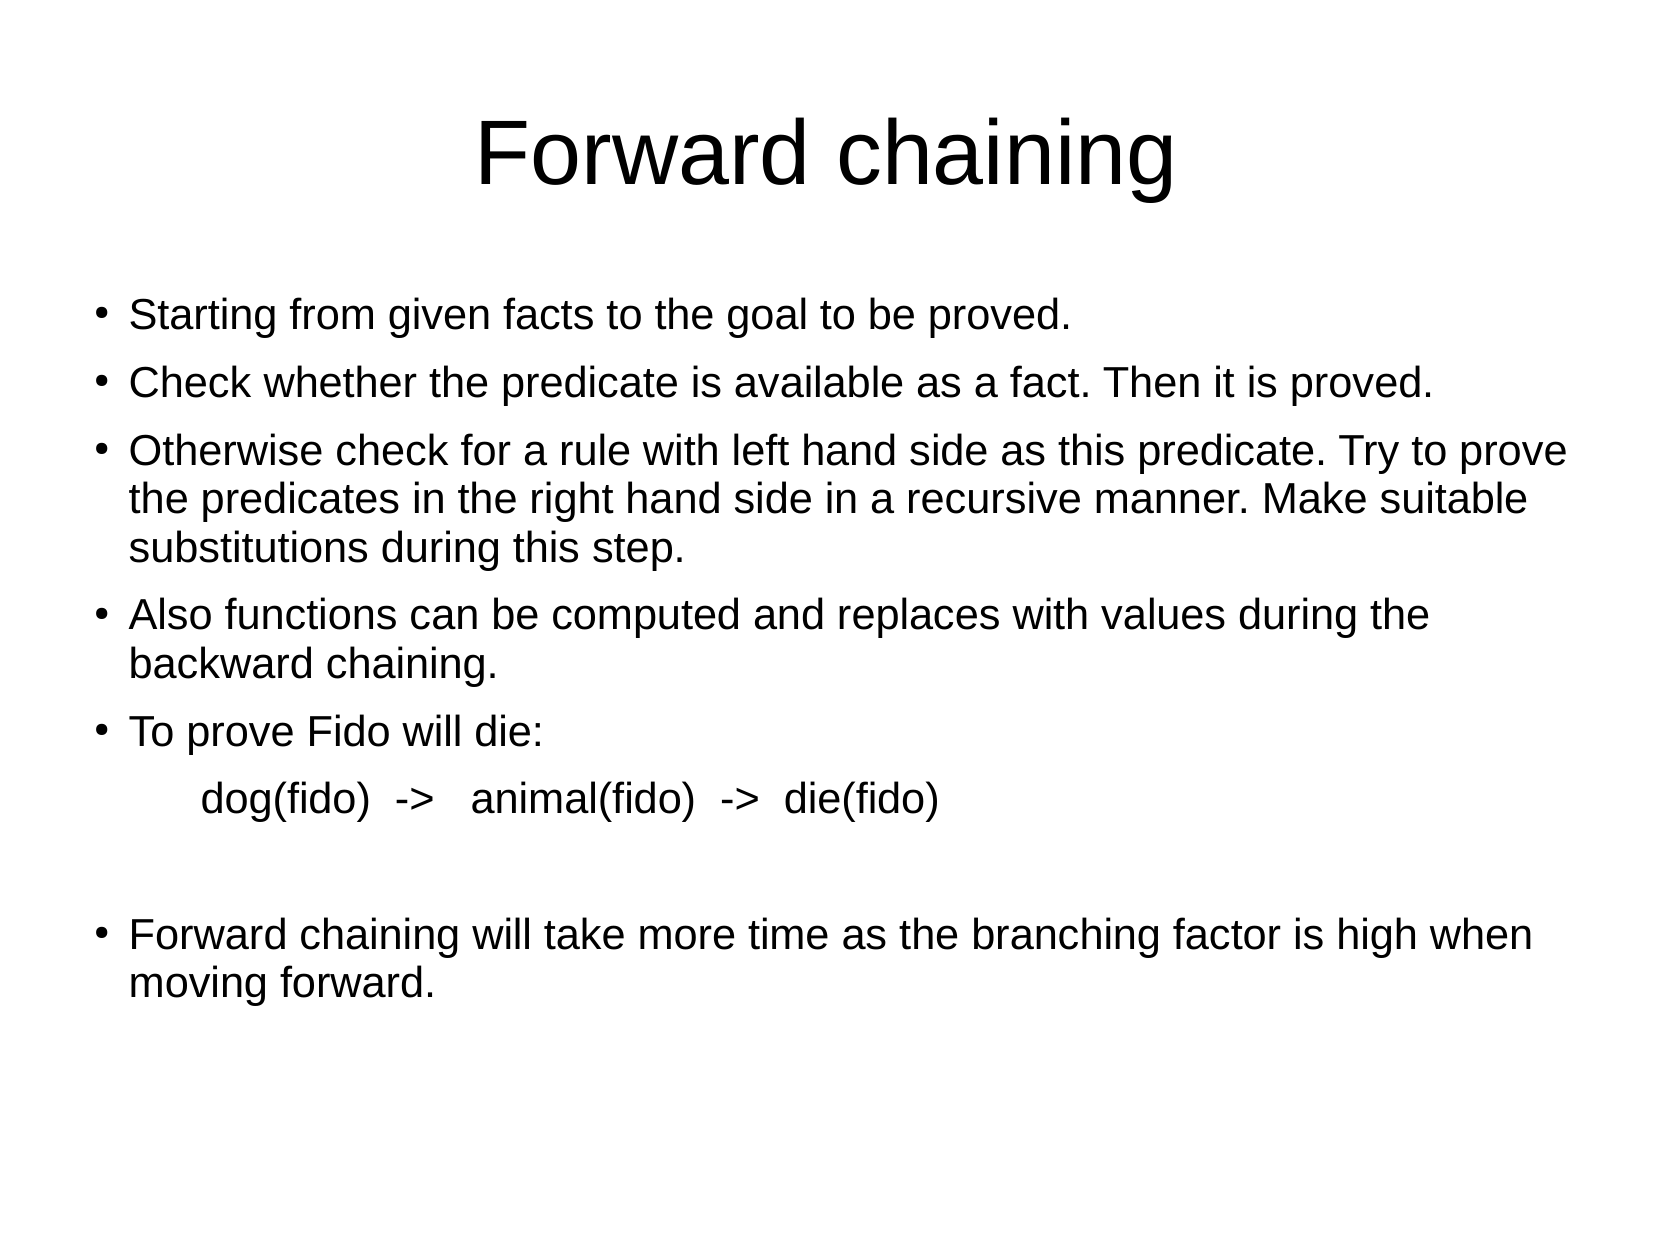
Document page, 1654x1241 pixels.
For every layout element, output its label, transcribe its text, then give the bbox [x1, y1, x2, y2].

list Starting from given facts to the goal to be proved. Check whether the predicate is available as a fact. Then it is proved. Otherwise check for a rule with left hand side as this predicate. Try to prove the predicates in the right hand side in a recursive manner. Make suitable substitutions during this step. Also functions can be computed and replaces with values during the backward chaining. To prove Fido will die: dog(fido) -> animal(fido) -> die(fido) Forward chaining will take more time as the branching factor is high when moving forward. [82, 290, 1571, 1010]
title Forward chaining [82, 49, 1571, 257]
